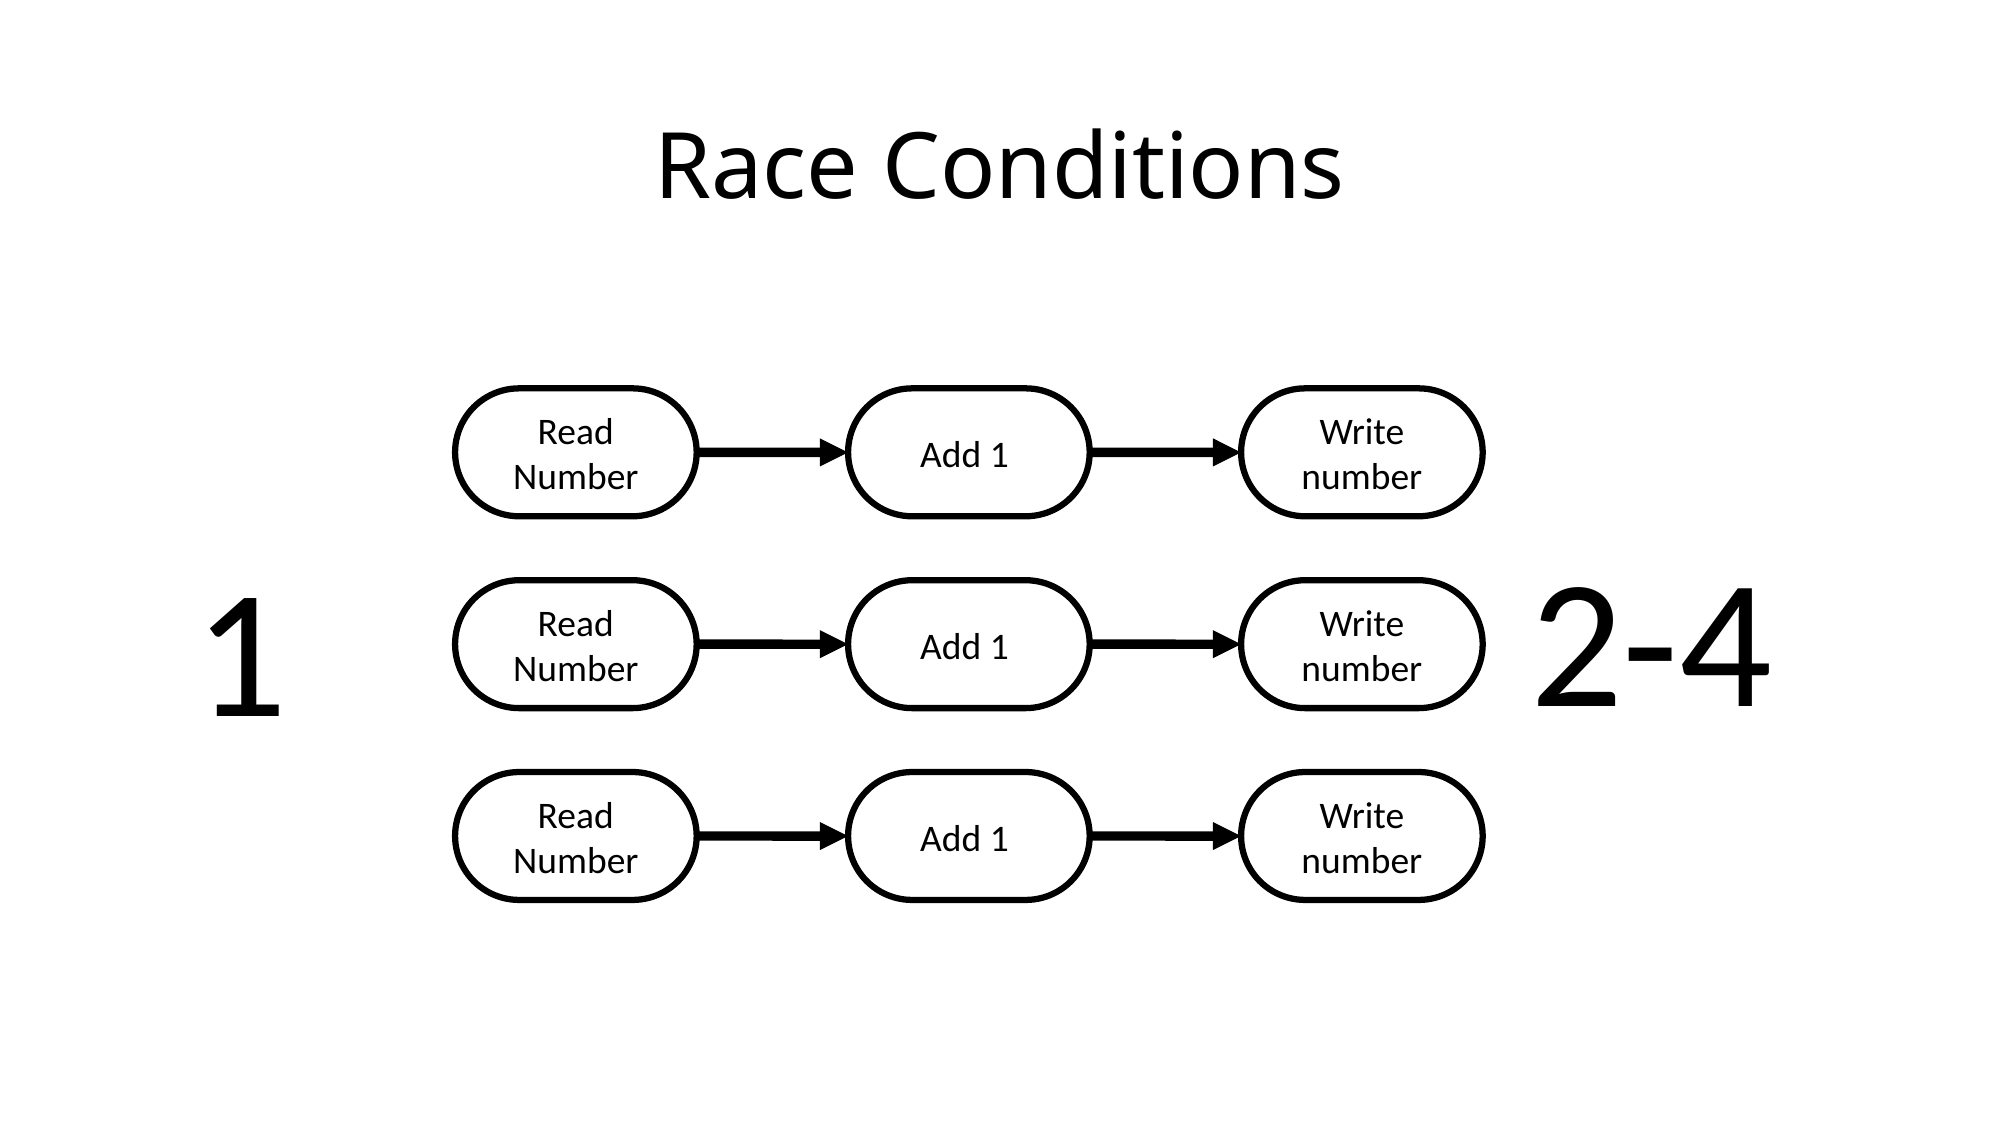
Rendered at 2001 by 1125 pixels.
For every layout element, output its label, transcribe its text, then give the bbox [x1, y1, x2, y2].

text_box Add 1 [848, 388, 1090, 517]
text_box Add 1 [848, 772, 1090, 900]
text_box Write number [1241, 388, 1483, 517]
text_box Read Number [455, 772, 697, 900]
text_box Write number [1241, 772, 1483, 900]
text_box Read Number [455, 388, 697, 517]
text_box 2-4 [1515, 516, 1875, 752]
text_box Write number [1241, 580, 1483, 709]
title Race Conditions [137, 59, 1863, 278]
text_box 1 [179, 525, 380, 761]
text_box Read Number [455, 580, 697, 709]
text_box Add 1 [848, 580, 1090, 709]
